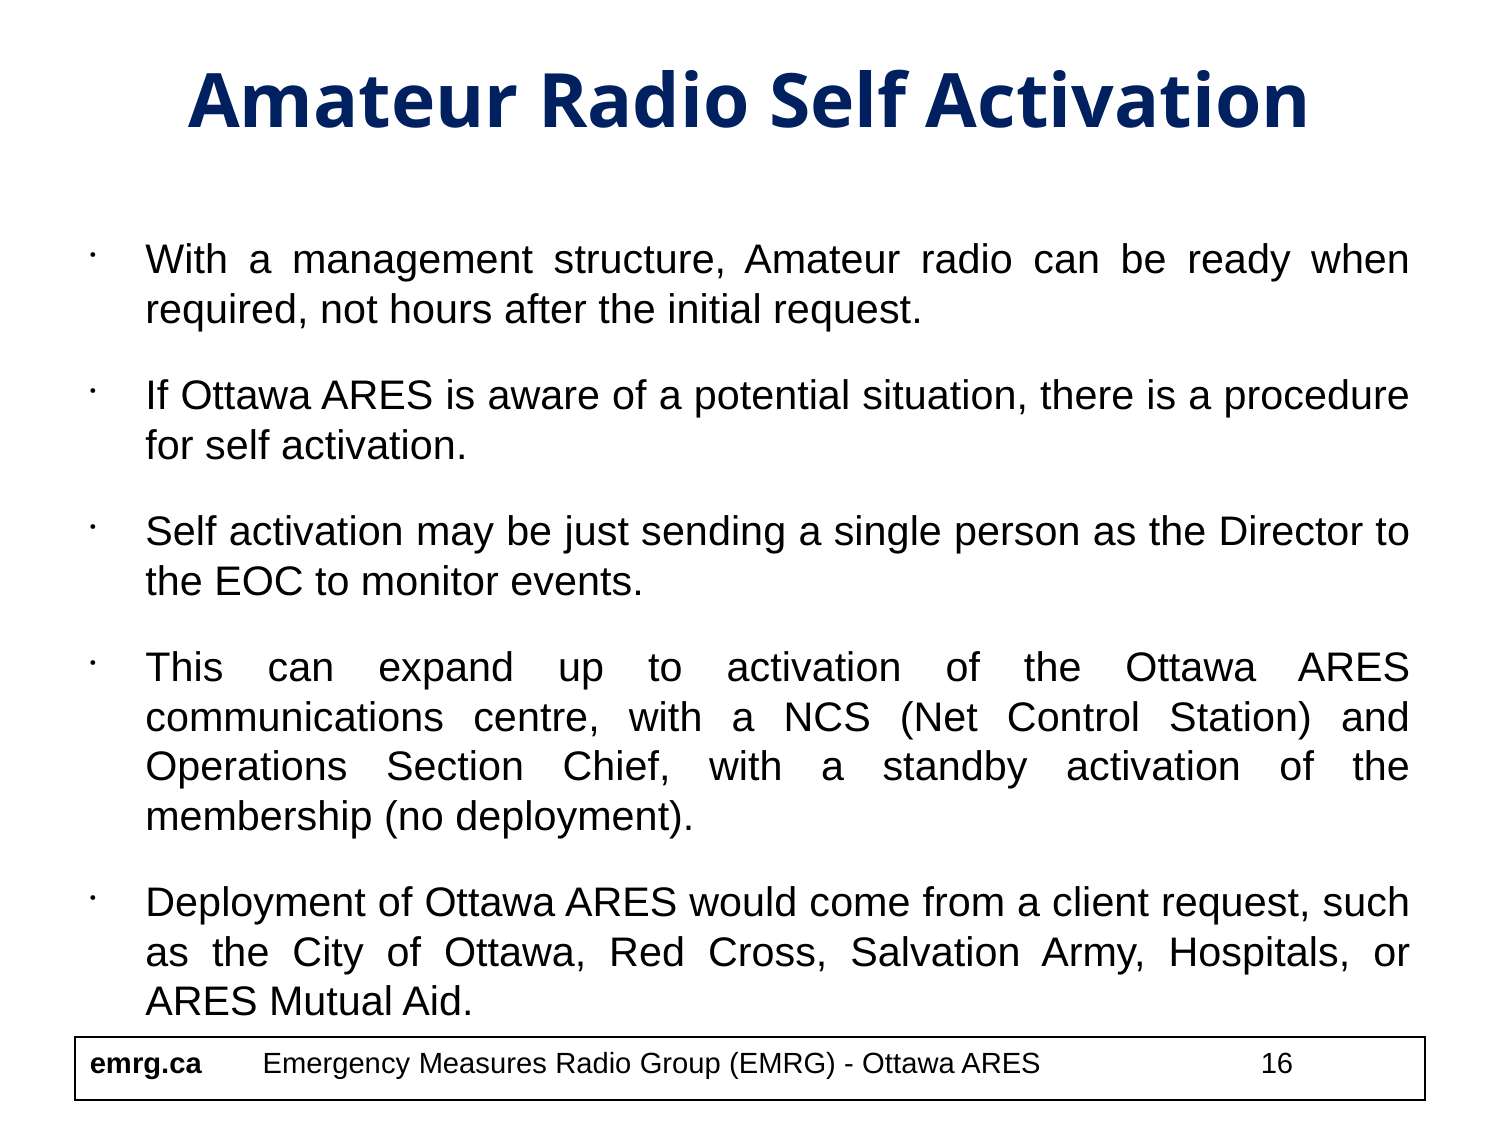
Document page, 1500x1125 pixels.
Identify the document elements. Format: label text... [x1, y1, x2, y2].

list With a management structure, Amateur radio can be ready when required, not hours after the initial request. If Ottawa ARES is aware of a potential situation, there is a procedure for self activation. Self activation may be just sending a single person as the Director to the EOC to monitor events. This can expand up to activation of the Ottawa ARES communications centre, with a NCS (Net Control Station) and Operations Section Chief, with a standby activation of the membership (no deployment). Deployment of Ottawa ARES would come from a client request, such as the City of Ottawa, Red Cross, Salvation Army, Hospitals, or ARES Mutual Aid. [75, 224, 1425, 1038]
slide_number <number> [1246, 1037, 1425, 1103]
title Amateur Radio Self Activation [75, 45, 1425, 213]
footer Emergency Measures Radio Group (EMRG) - Ottawa ARES [247, 1037, 1238, 1103]
